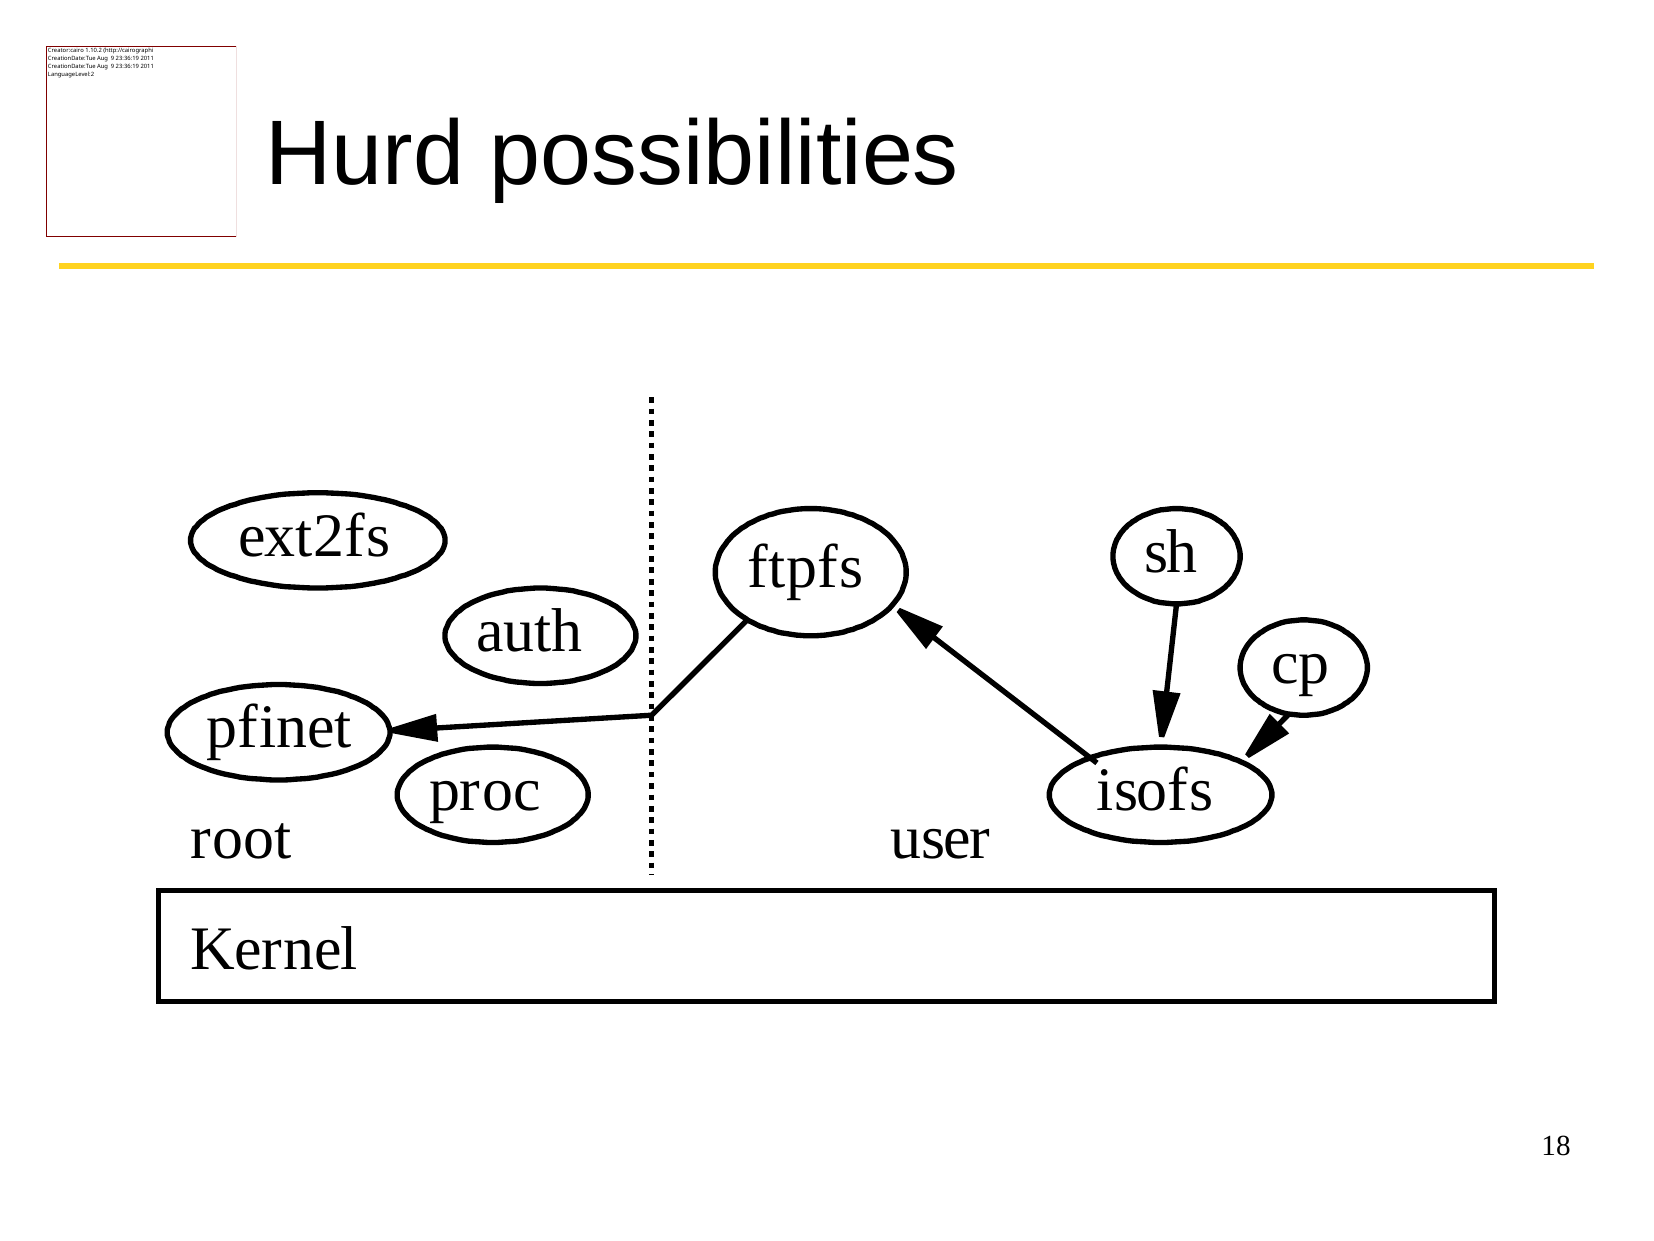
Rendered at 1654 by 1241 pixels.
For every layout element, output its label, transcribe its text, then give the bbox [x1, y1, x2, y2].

picture [137, 375, 1516, 1023]
title Hurd possibilities [265, 49, 1571, 257]
